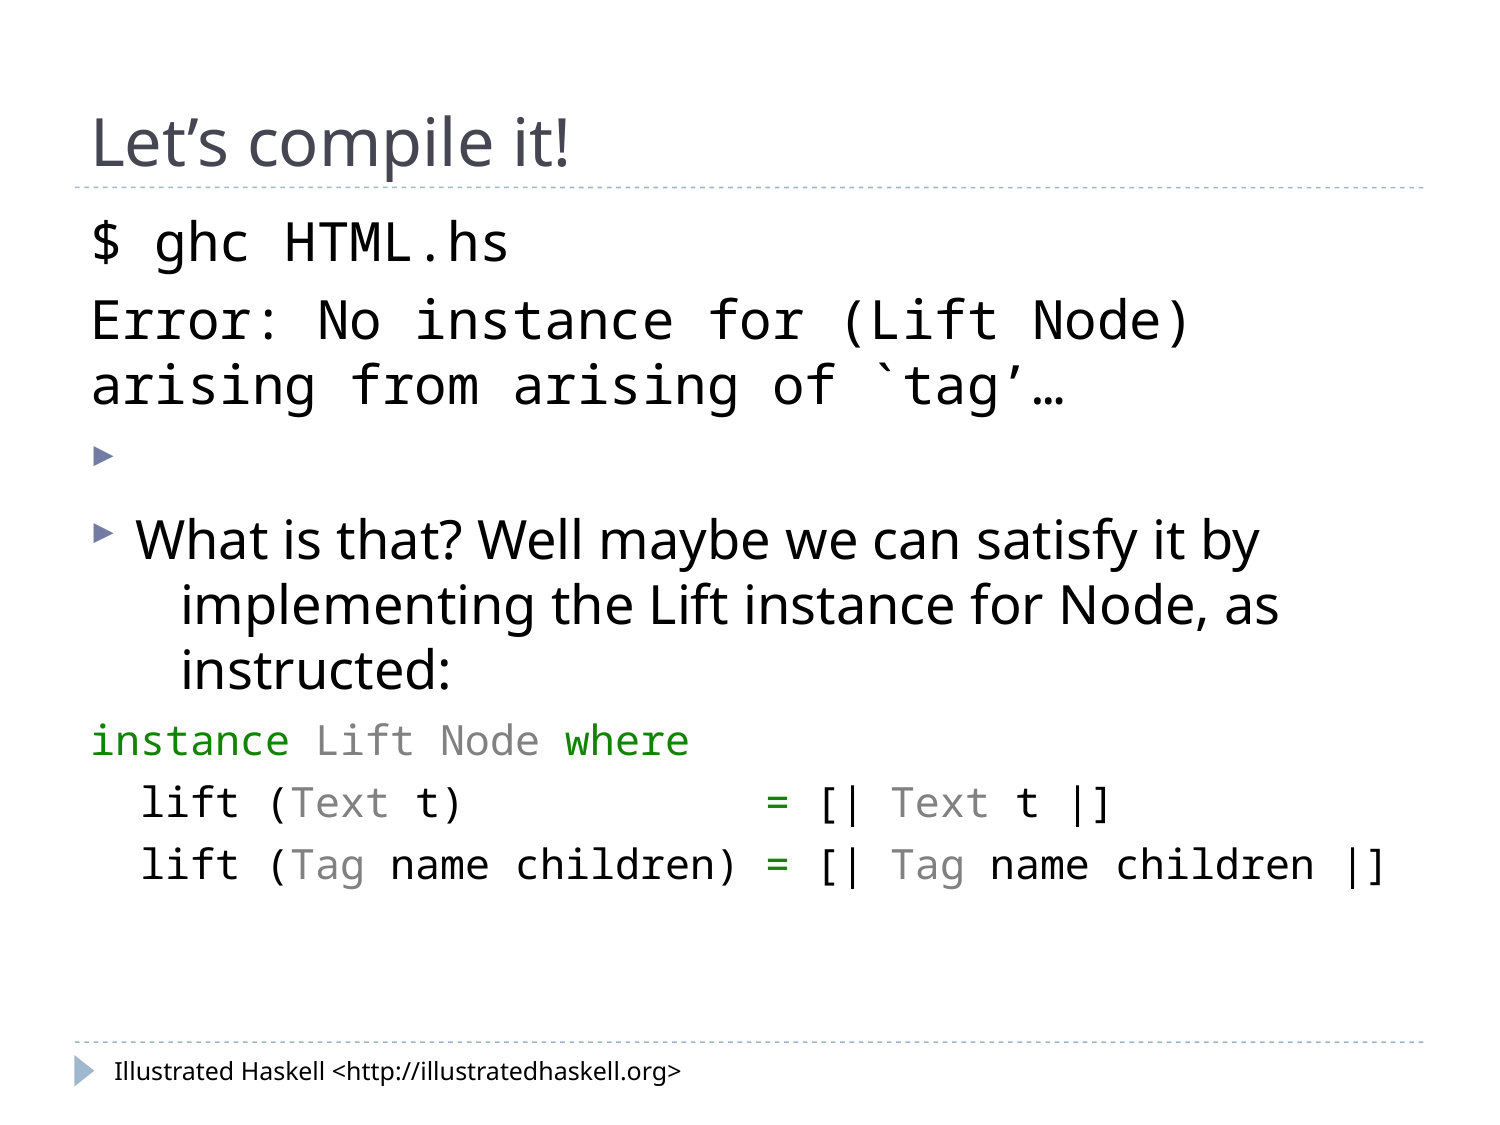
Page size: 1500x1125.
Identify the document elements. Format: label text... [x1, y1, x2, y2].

title Let’s compile it! [75, 24, 1426, 188]
list $ ghc HTML.hs Error: No instance for (Lift Node) arising from arising of `tag’… What is that? Well maybe we can satisfy it by implementing the Lift instance for Node, as instructed: instance Lift Node where lift (Text t) = [| Text t |] lift (Tag name children) = [| Tag name children |] [75, 200, 1426, 1011]
